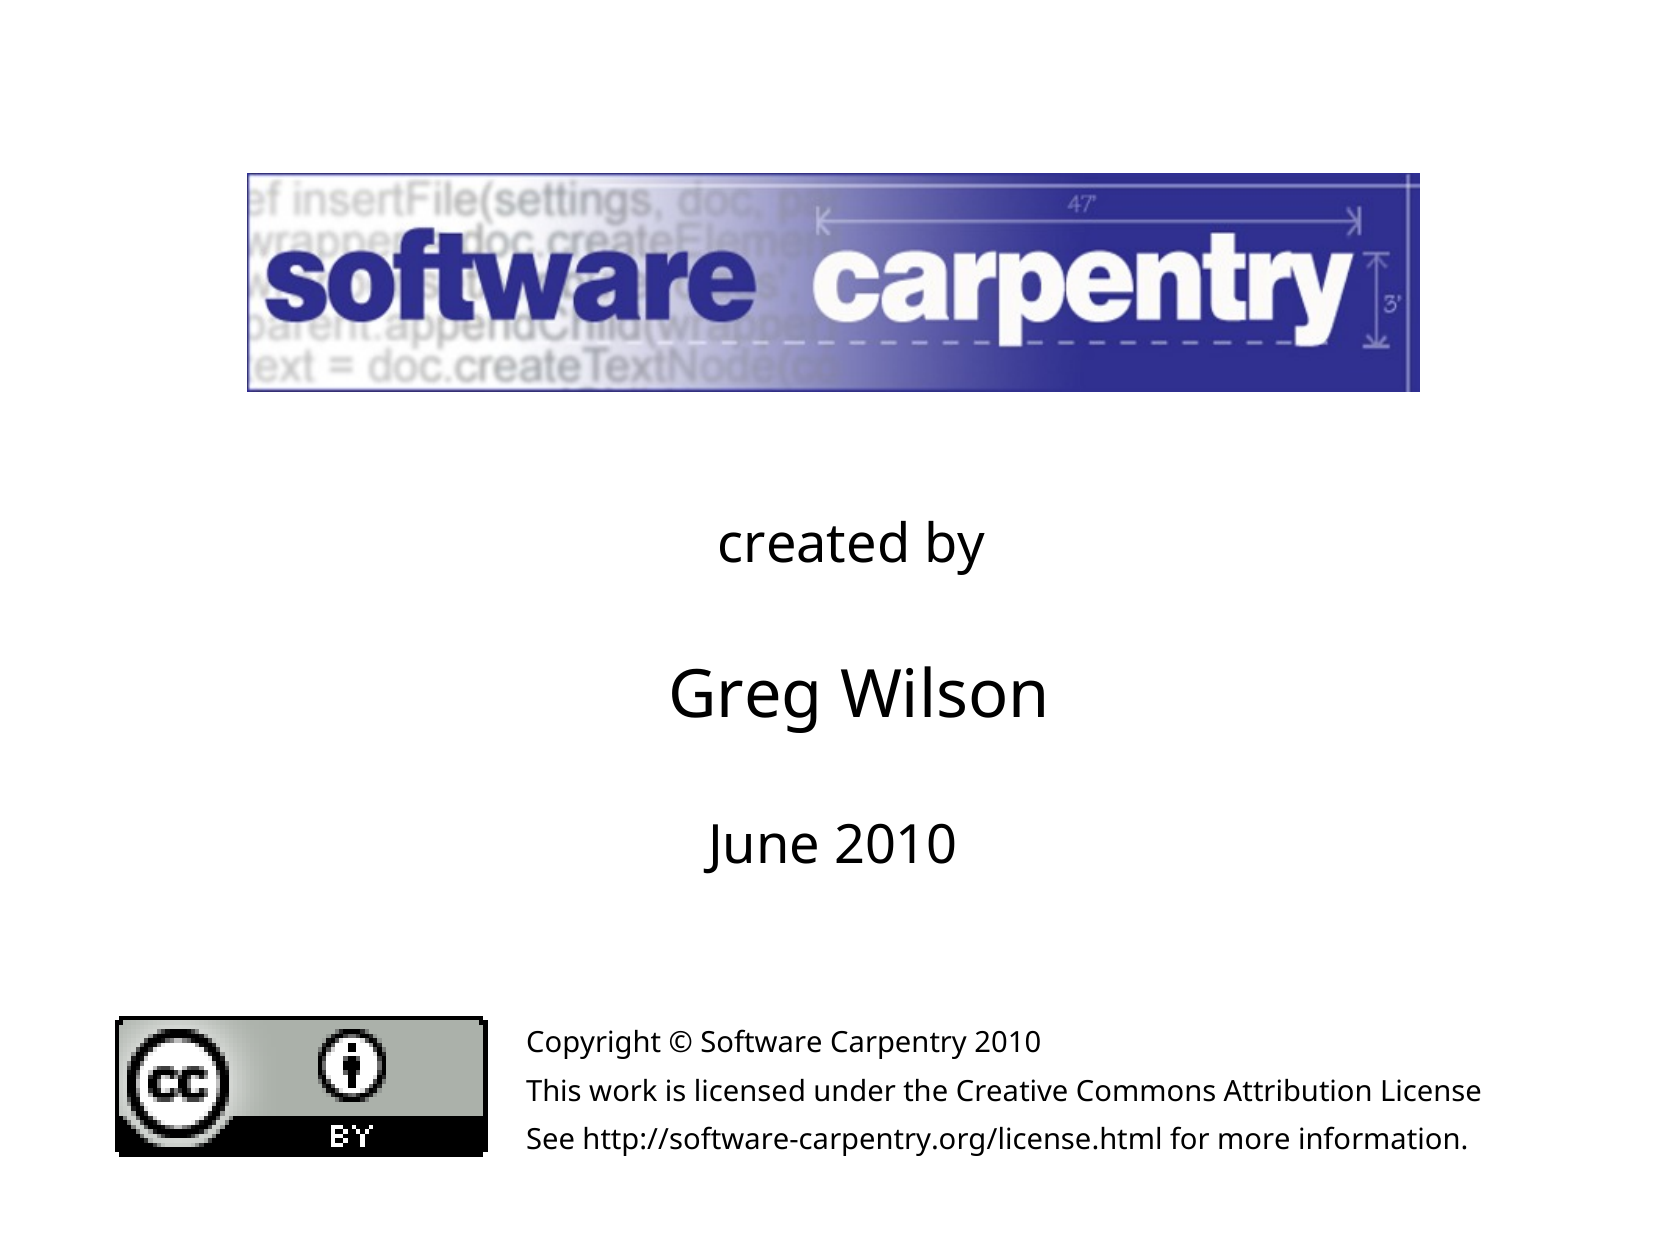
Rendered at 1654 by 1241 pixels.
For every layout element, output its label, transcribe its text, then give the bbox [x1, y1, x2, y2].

text_box Greg Wilson [653, 641, 1014, 739]
text_box Copyright © Software Carpentry 2010 This work is licensed under the Creative Commons Attribution License See http://software-carpentry.org/license.html for more information. [511, 1014, 1574, 1164]
picture [115, 1016, 488, 1158]
text_box created by [702, 499, 964, 581]
picture [247, 173, 1420, 392]
text_box June 2010 [692, 800, 975, 882]
